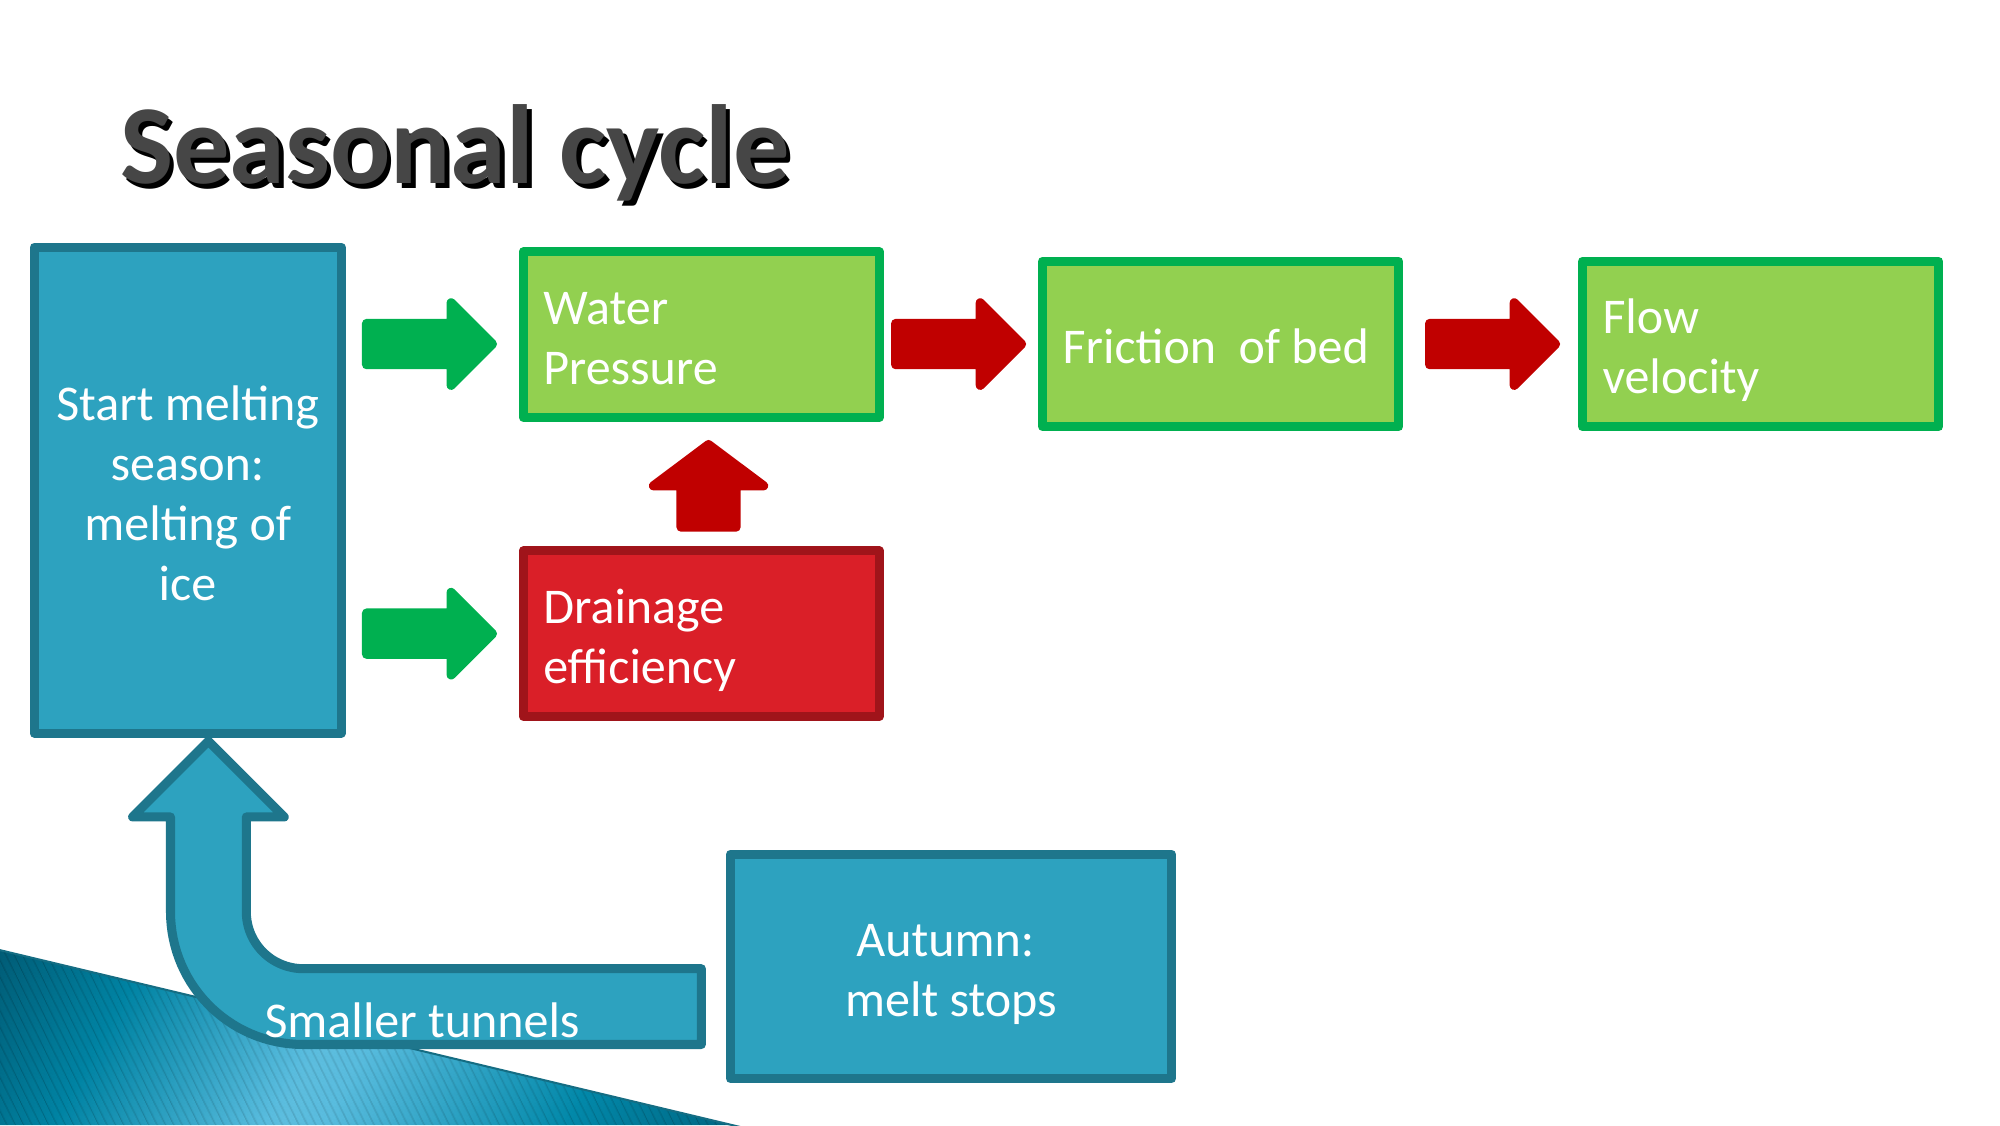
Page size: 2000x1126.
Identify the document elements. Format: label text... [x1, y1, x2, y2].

text_box [1429, 302, 1556, 386]
text_box Start melting season: melting of ice [34, 247, 341, 733]
text_box [895, 302, 1022, 386]
text_box [653, 444, 764, 528]
text_box Water Pressure [523, 252, 879, 417]
text_box [132, 741, 702, 1031]
text_box Autumn: melt stops [731, 854, 1172, 1079]
text_box [366, 592, 493, 676]
text_box [366, 302, 493, 386]
text_box Smaller tunnels [244, 978, 702, 1059]
text_box Flow velocity [1583, 261, 1939, 427]
text_box Friction of bed [1043, 261, 1399, 427]
text_box Drainage efficiency [523, 551, 879, 716]
title Seasonal cycle [99, 45, 1900, 233]
